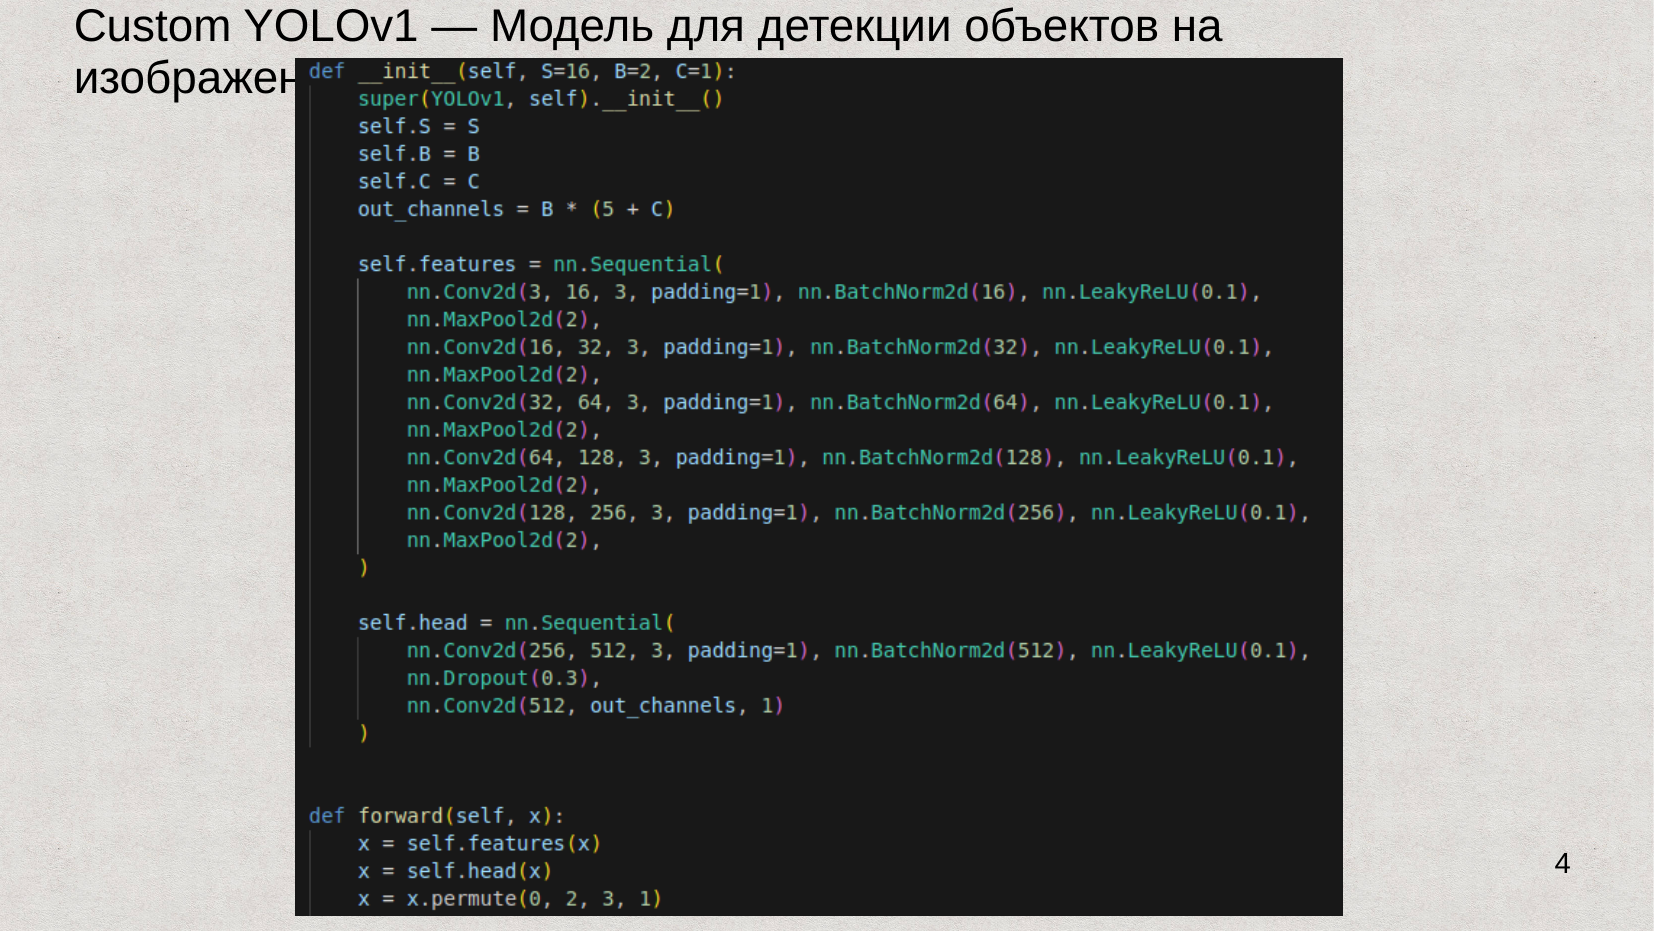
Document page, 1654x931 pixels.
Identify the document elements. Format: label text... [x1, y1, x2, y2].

picture [152, 73, 165, 90]
text_box Custom YOLOv1 — Модель для детекции объектов на изображениях [59, 0, 1554, 60]
picture [0, 0, 1654, 931]
